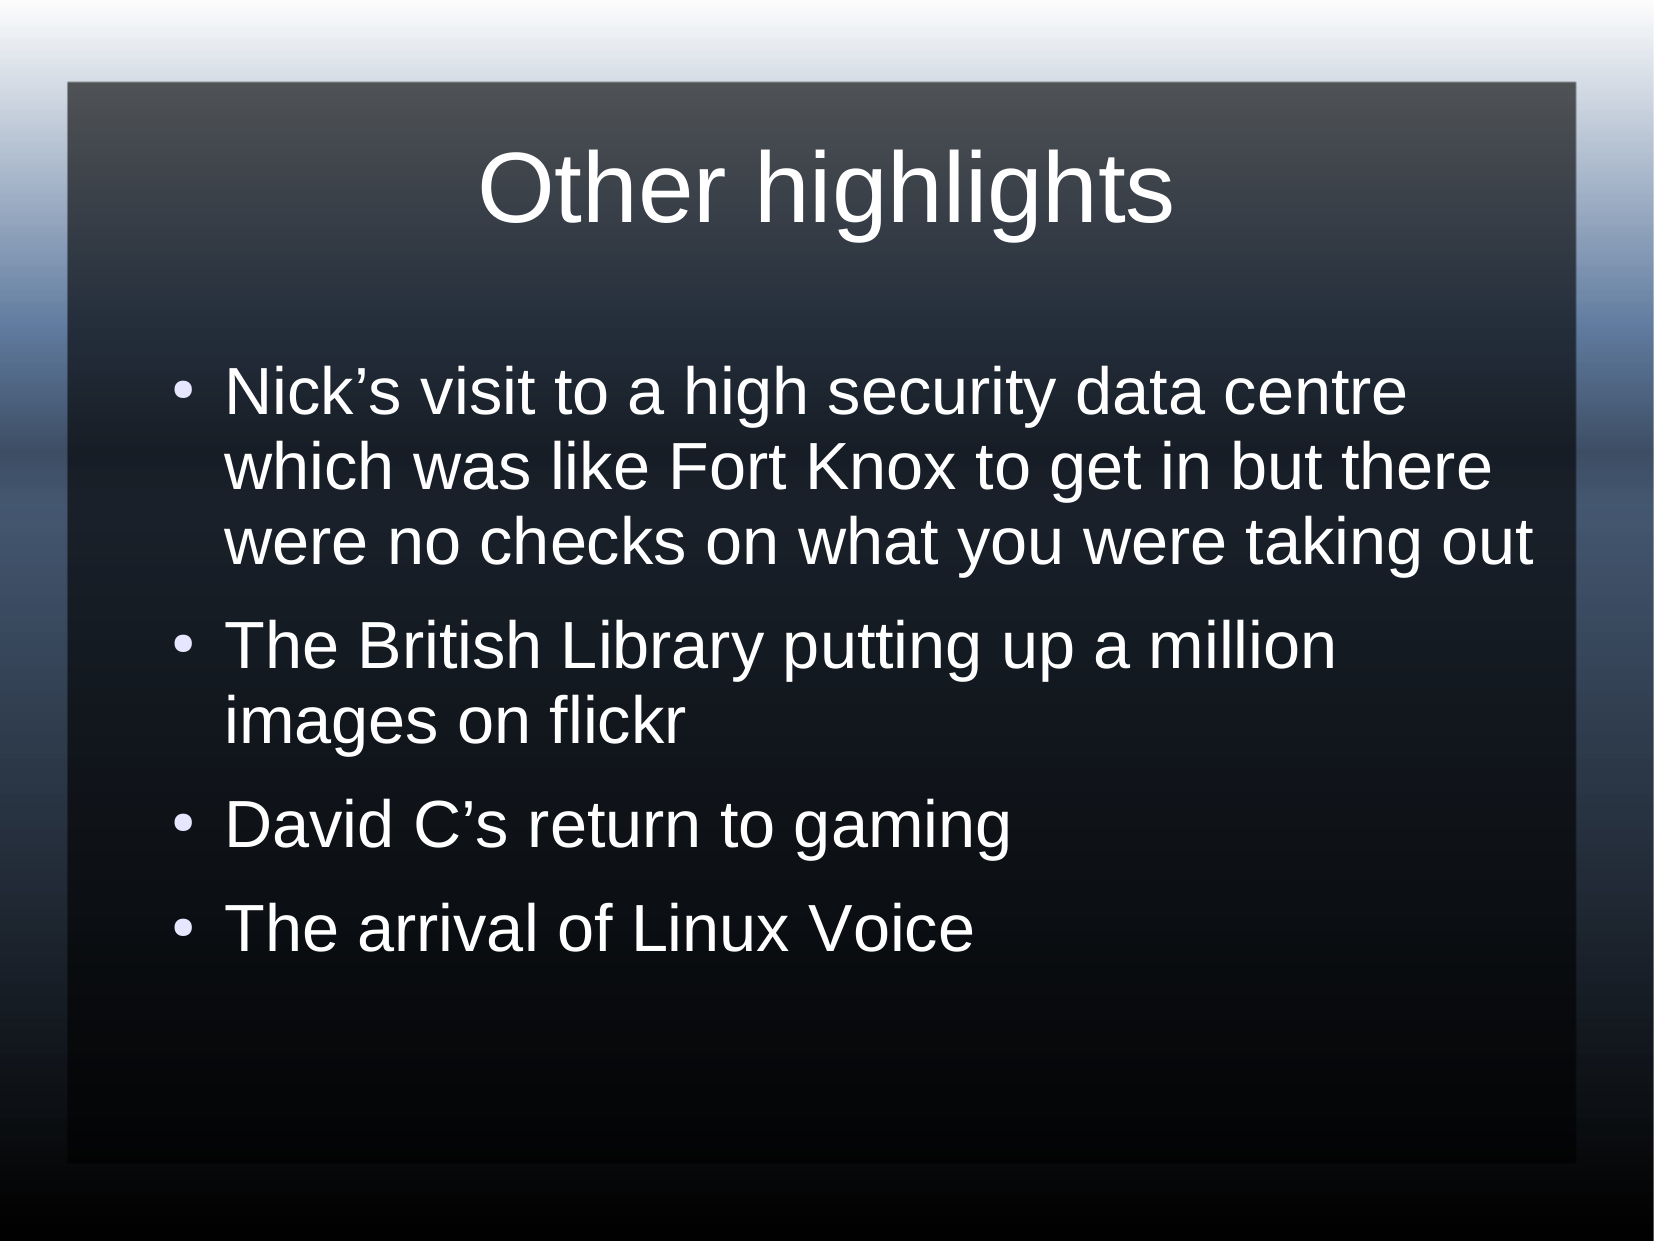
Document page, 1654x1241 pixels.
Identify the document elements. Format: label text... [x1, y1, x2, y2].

picture [0, 0, 1654, 1241]
list Nick’s visit to a high security data centre which was like Fort Knox to get in but there were no checks on what you were taking out The British Library putting up a million images on flickr David C’s return to gaming The arrival of Linux Voice [82, 354, 1571, 1114]
title Other highlights [82, 84, 1571, 292]
